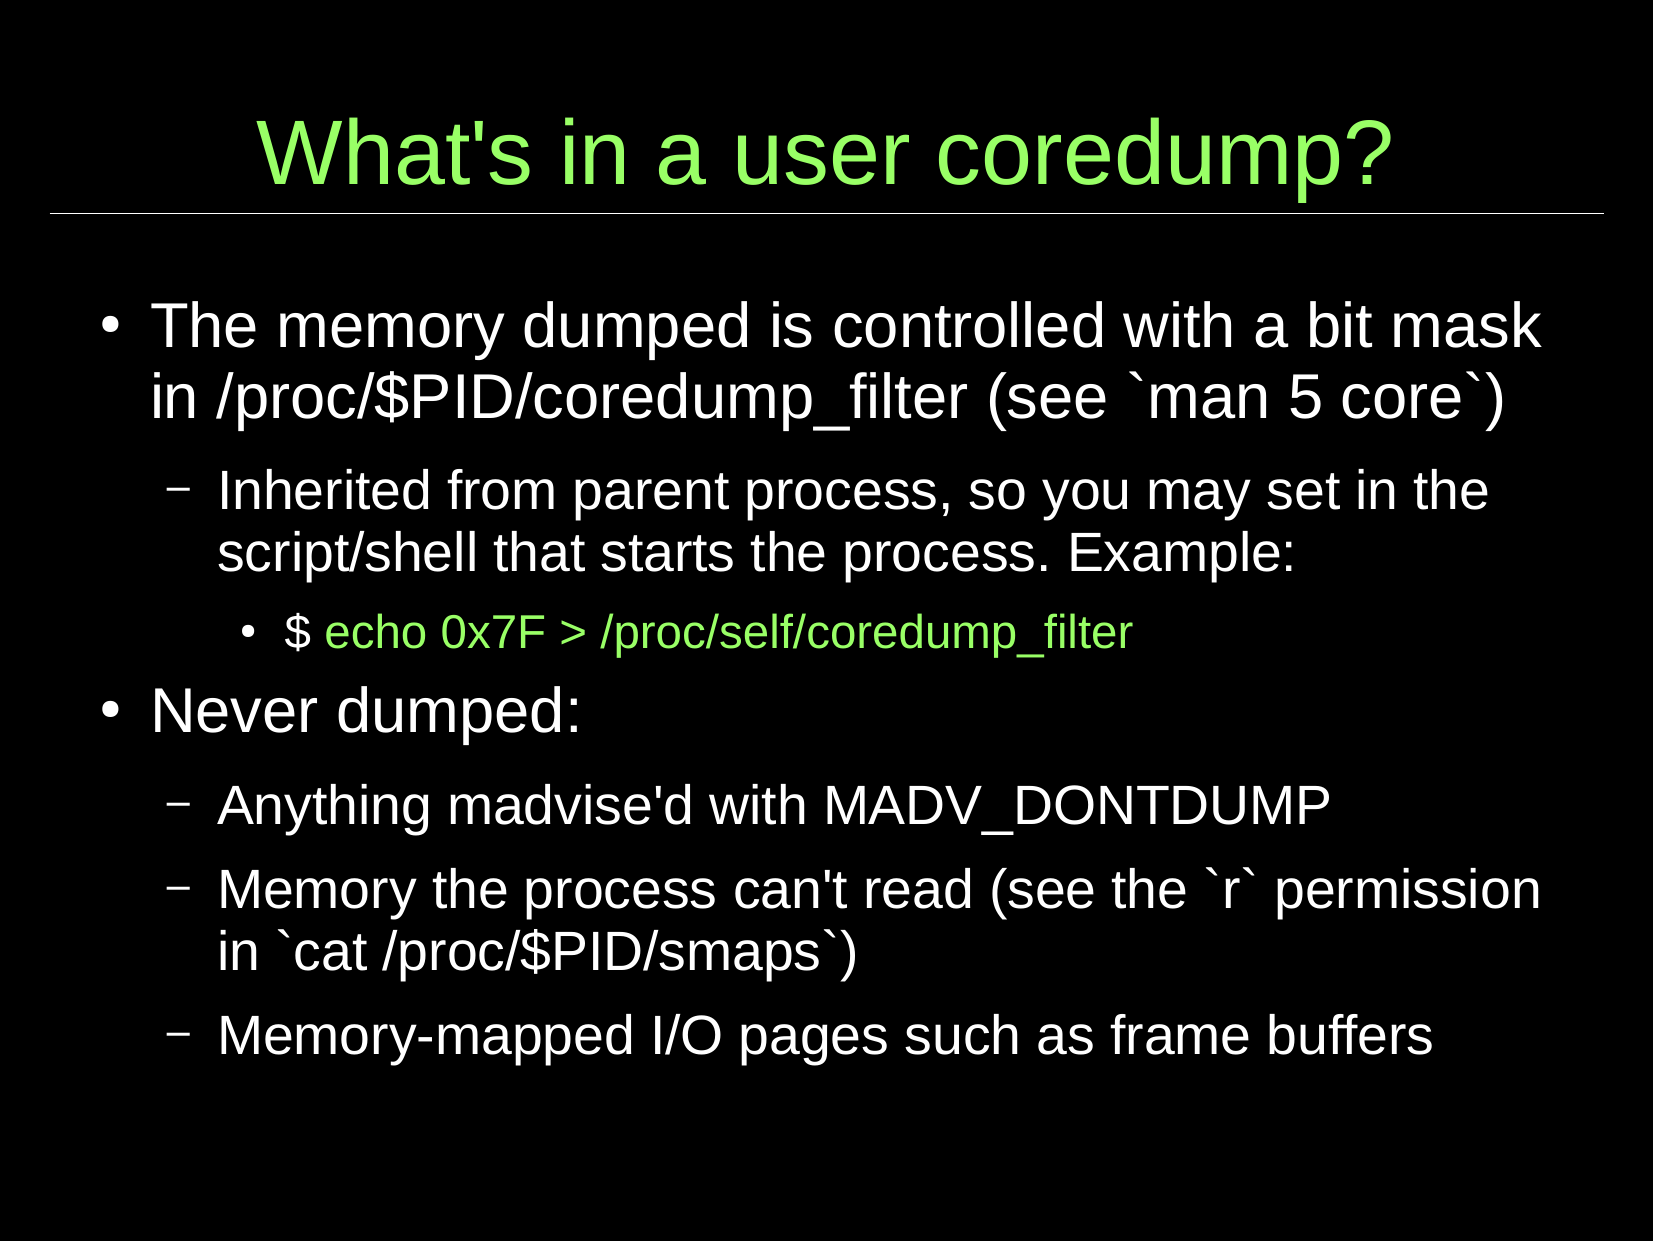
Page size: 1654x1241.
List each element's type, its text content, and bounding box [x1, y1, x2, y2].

title What's in a user coredump? [82, 49, 1571, 257]
list The memory dumped is controlled with a bit mask in /proc/$PID/coredump_filter (see `man 5 core`) Inherited from parent process, so you may set in the script/shell that starts the process. Example: $ echo 0x7F > /proc/self/coredump_filter Never dumped: Anything madvise'd with MADV_DONTDUMP Memory the process can't read (see the `r` permission in `cat /proc/$PID/smaps`) Memory-mapped I/O pages such as frame buffers [82, 290, 1571, 1111]
